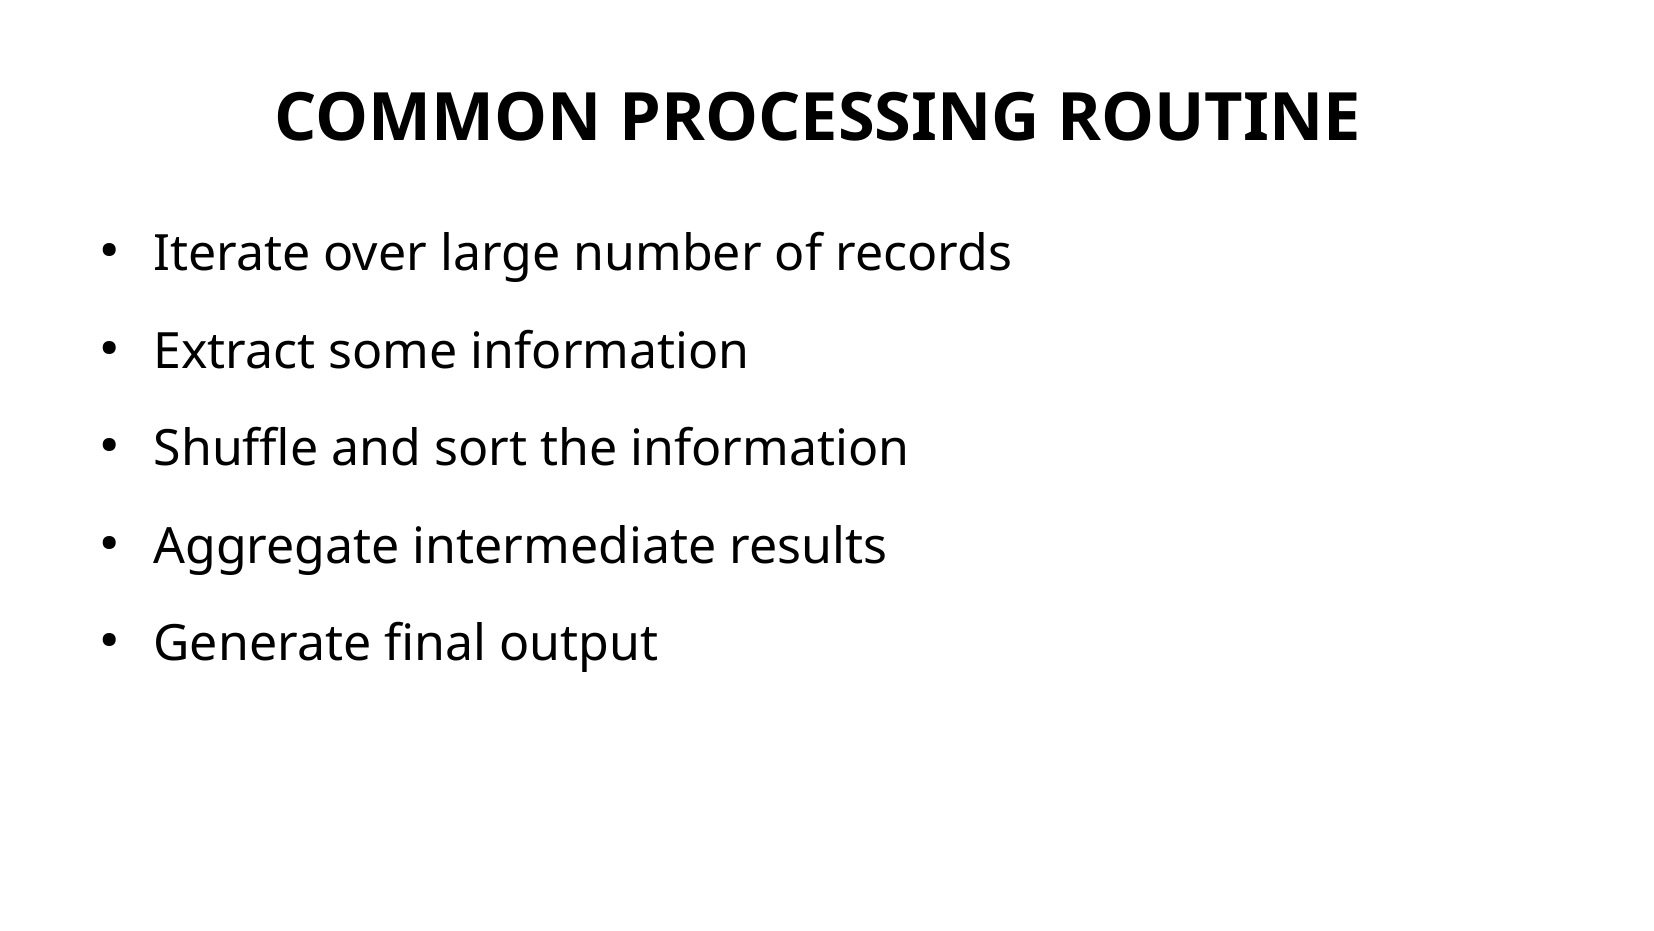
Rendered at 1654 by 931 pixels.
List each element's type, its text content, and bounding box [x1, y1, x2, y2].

list Iterate over large number of records Extract some information Shuffle and sort the information Aggregate intermediate results Generate final output [82, 217, 1571, 757]
title COMMON PROCESSING ROUTINE [82, 36, 1571, 193]
